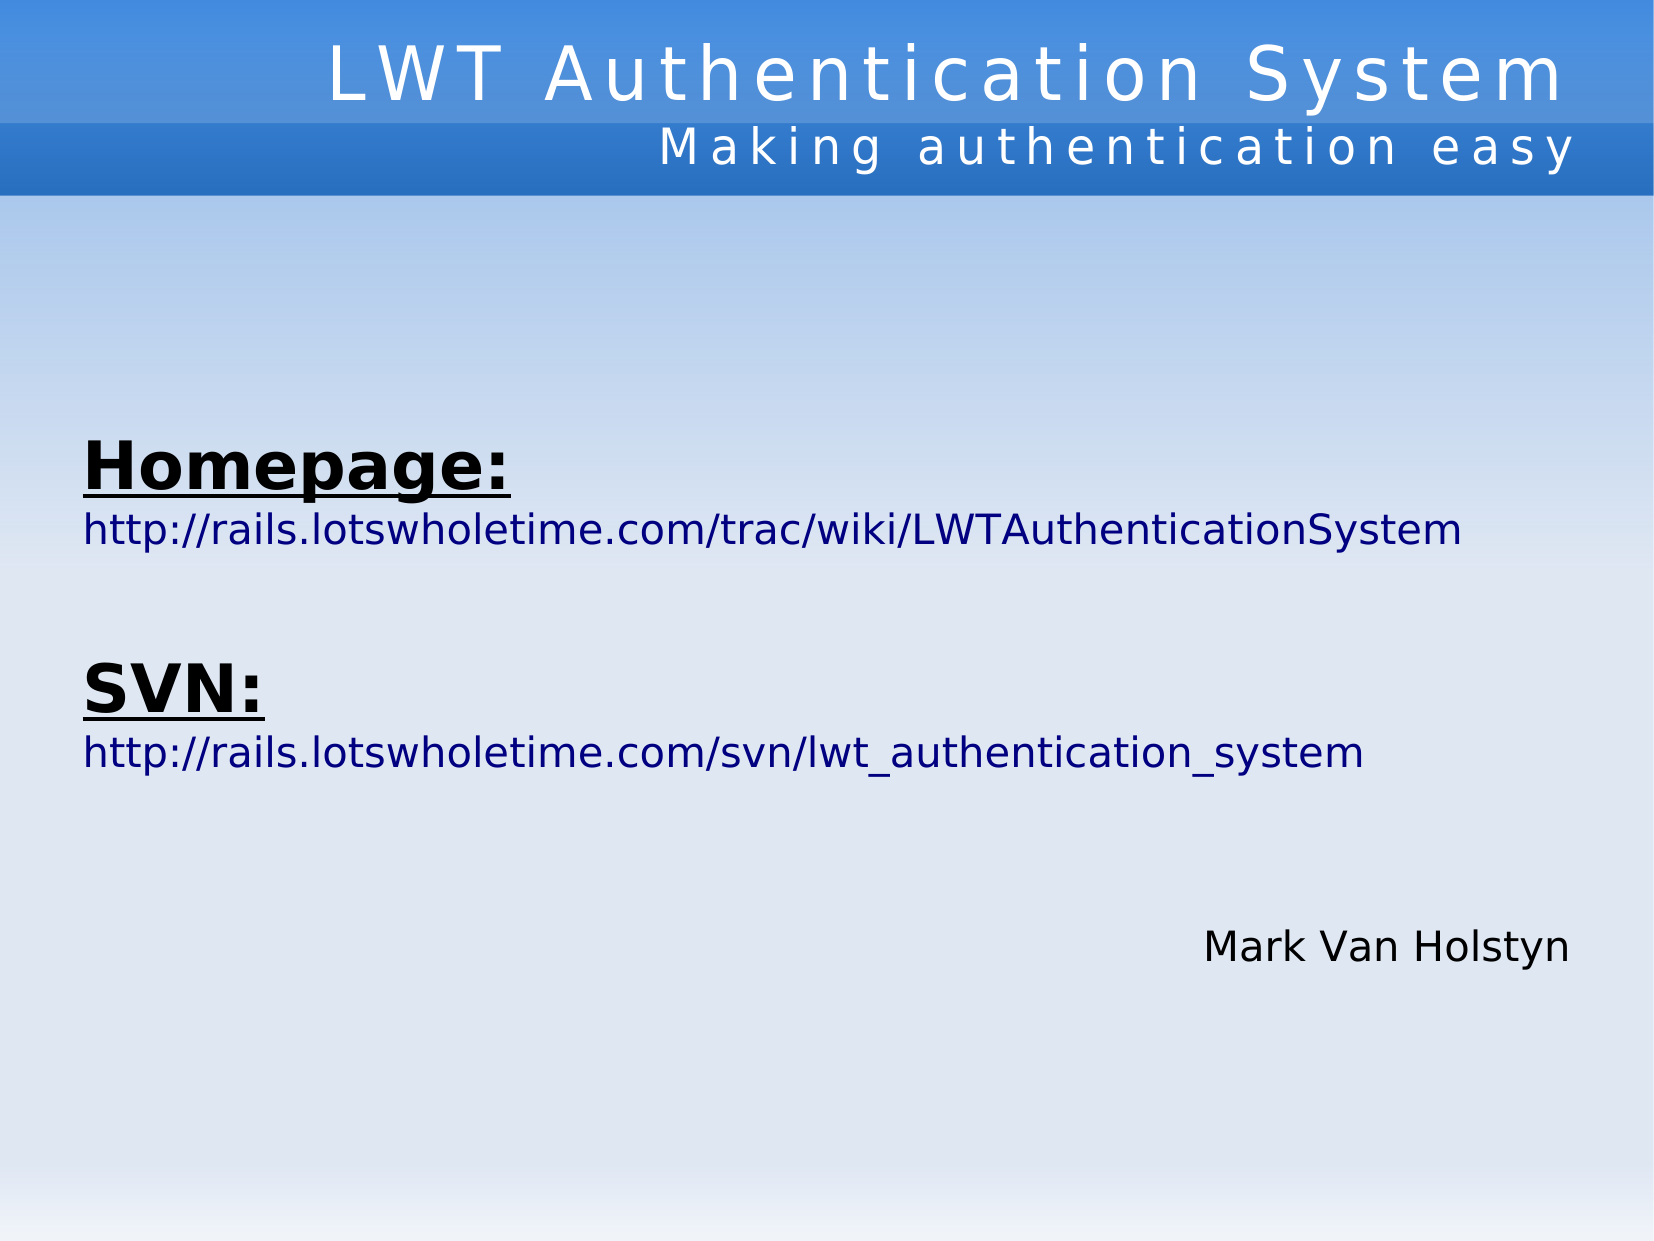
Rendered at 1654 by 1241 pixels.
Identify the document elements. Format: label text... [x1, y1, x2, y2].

subtitle Homepage: http://rails.lotswholetime.com/trac/wiki/LWTAuthenticationSystem SVN: http://rails.lotswholetime.com/svn/lwt_authentication_system Mark Van Holstyn [82, 290, 1571, 1109]
picture [0, 0, 1654, 1241]
title LWT Authentication System Making authentication easy [59, 29, 1576, 178]
